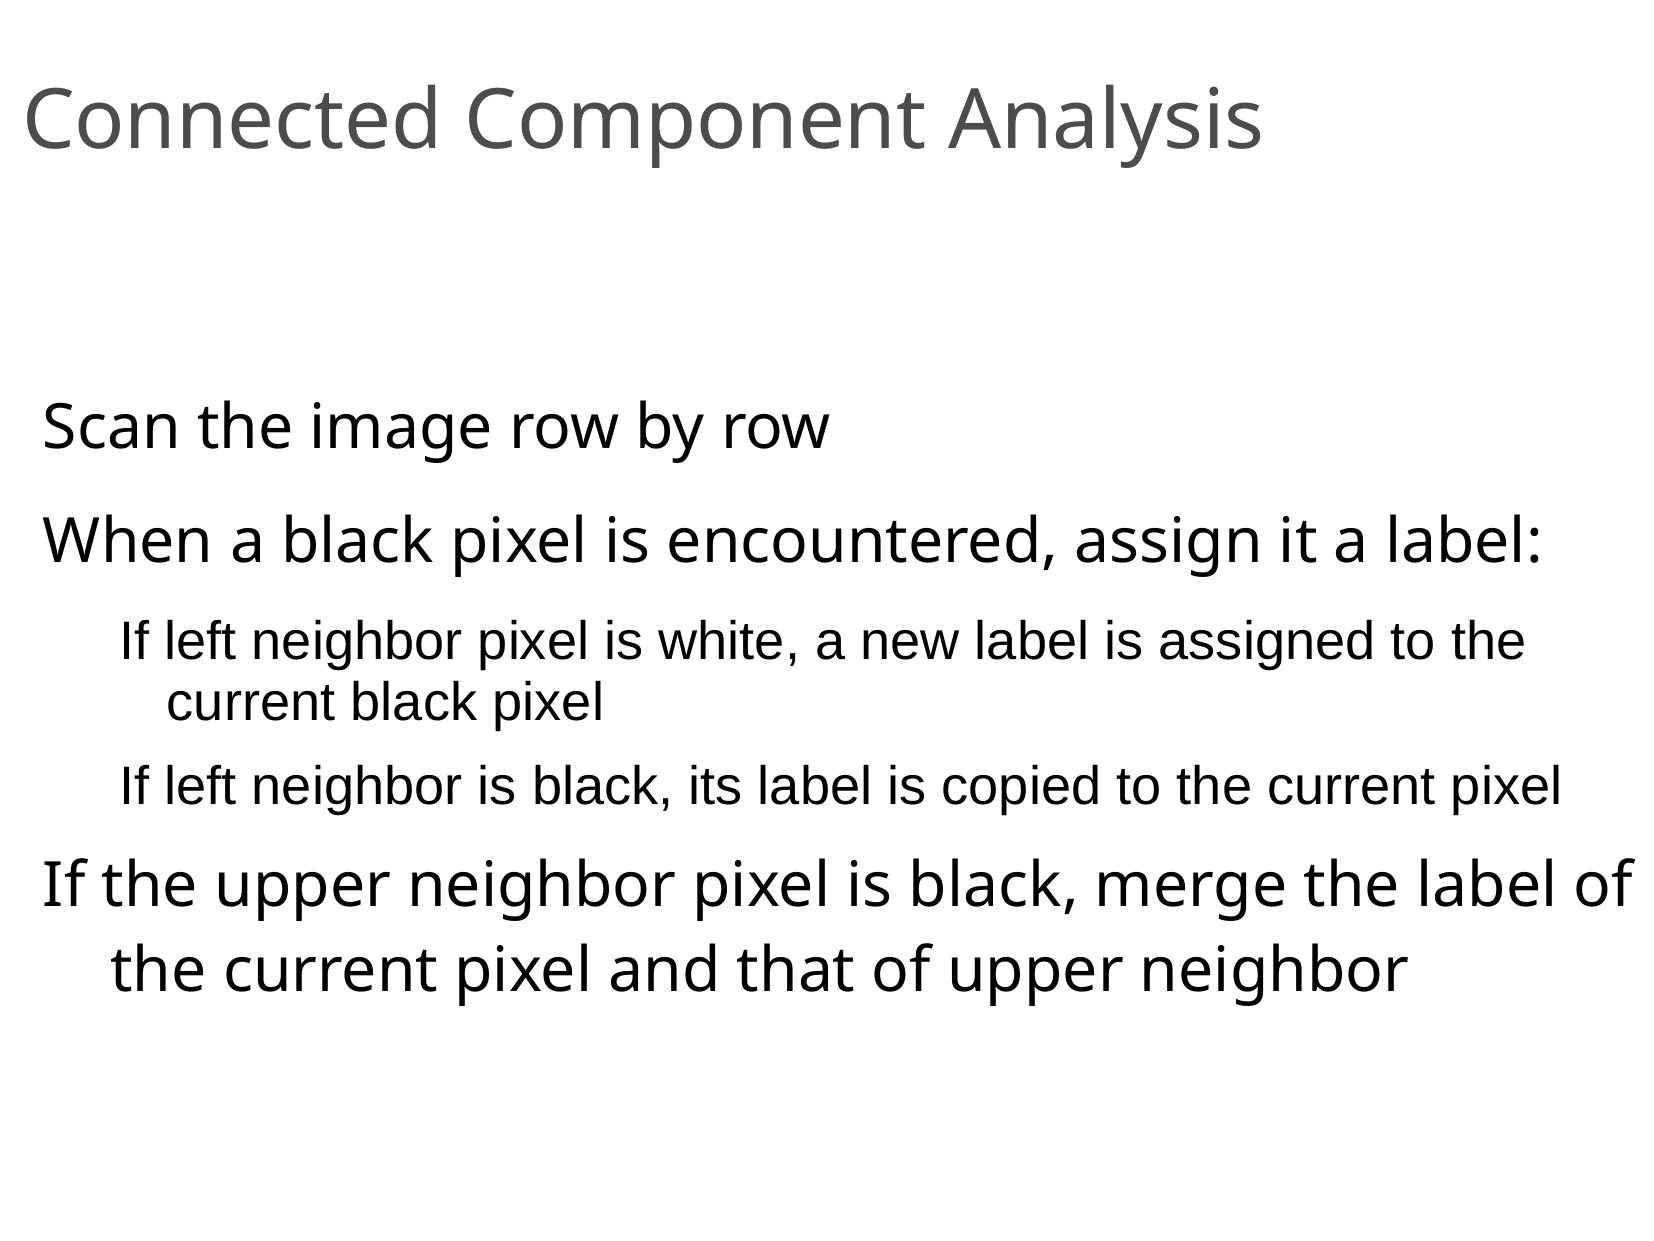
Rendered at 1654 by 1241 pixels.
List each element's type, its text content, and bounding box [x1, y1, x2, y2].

list Scan the image row by row When a black pixel is encountered, assign it a label: If left neighbor pixel is white, a new label is assigned to the current black pixel If left neighbor is black, its label is copied to the current pixel If the upper neighbor pixel is black, merge the label of the current pixel and that of upper neighbor [25, 233, 1654, 1158]
title Connected Component Analysis [22, 26, 1654, 205]
